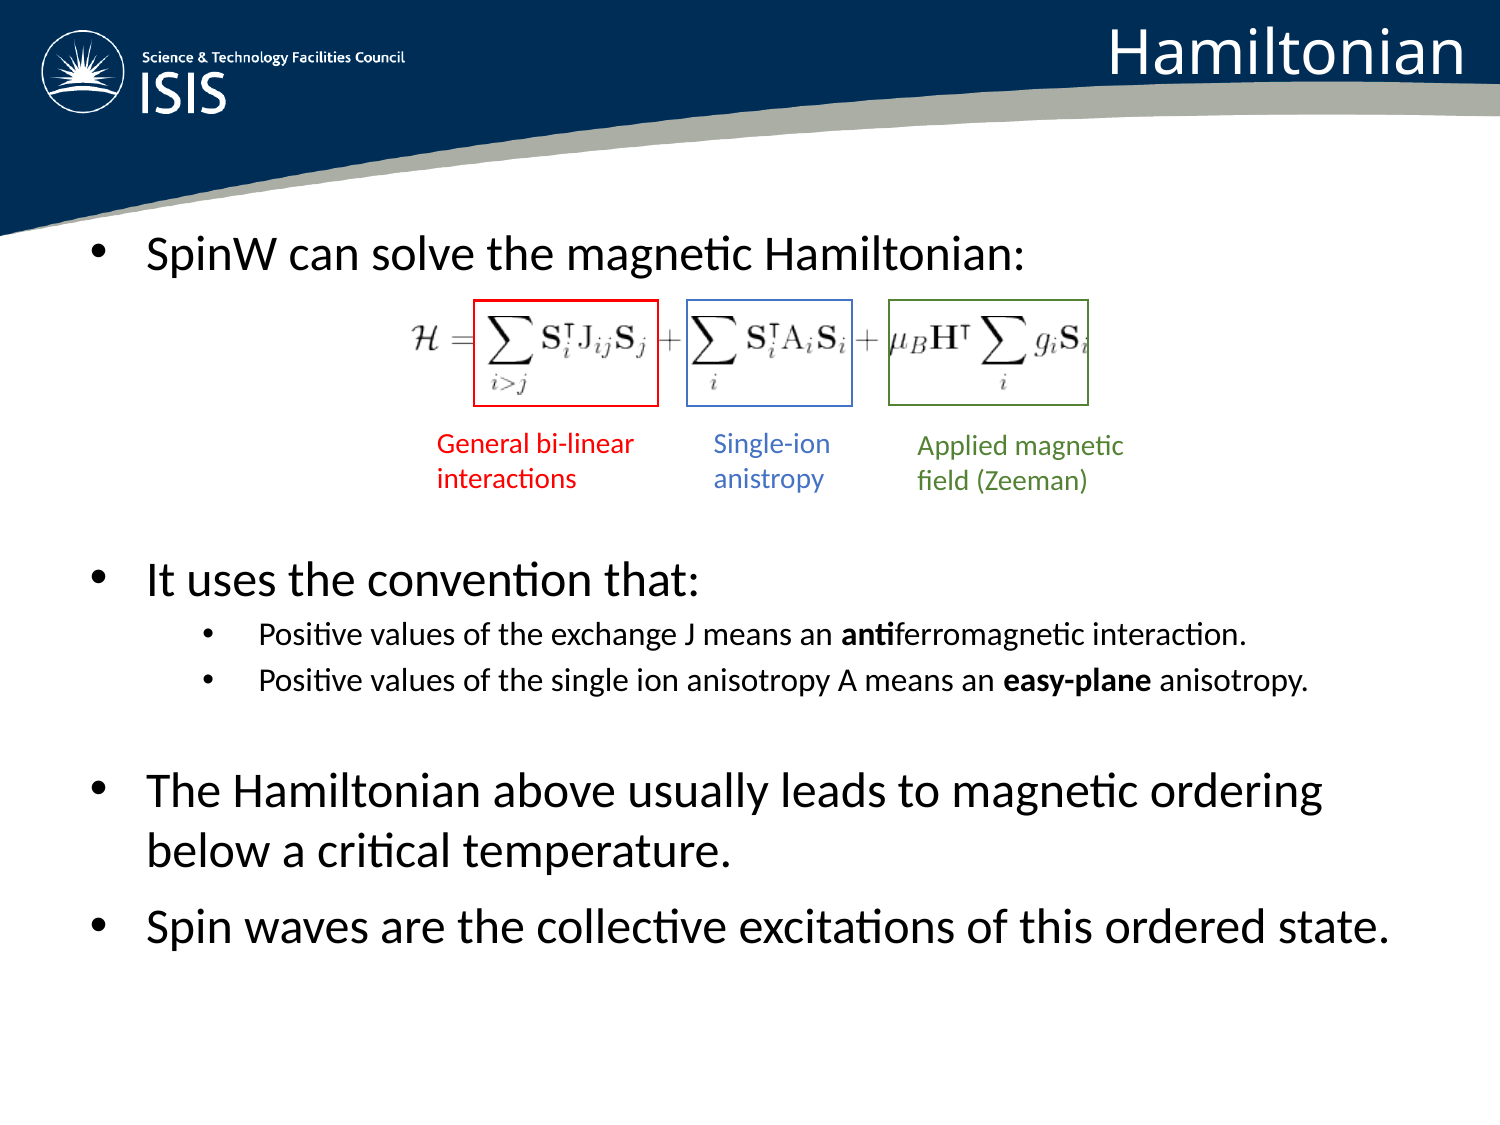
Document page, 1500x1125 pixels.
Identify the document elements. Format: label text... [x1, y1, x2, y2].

text_box General bi-linear interactions [422, 417, 657, 503]
list SpinW can solve the magnetic Hamiltonian: It uses the convention that: Positive values of the exchange J means an antiferromagnetic interaction. Positive values of the single ion anisotropy A means an easy-plane anisotropy. The Hamiltonian above usually leads to magnetic ordering below a critical temperature. Spin waves are the collective excitations of this ordered state. [75, 212, 1425, 1005]
picture [475, 316, 657, 395]
picture [688, 316, 851, 395]
text_box Hamiltonian [442, 3, 1483, 96]
picture [411, 316, 473, 395]
text_box Applied magnetic field (Zeeman) [902, 418, 1139, 504]
text_box Single-ion anistropy [698, 417, 846, 503]
picture [890, 316, 1087, 395]
picture [853, 316, 888, 395]
picture [659, 316, 686, 395]
picture [0, 0, 1500, 302]
